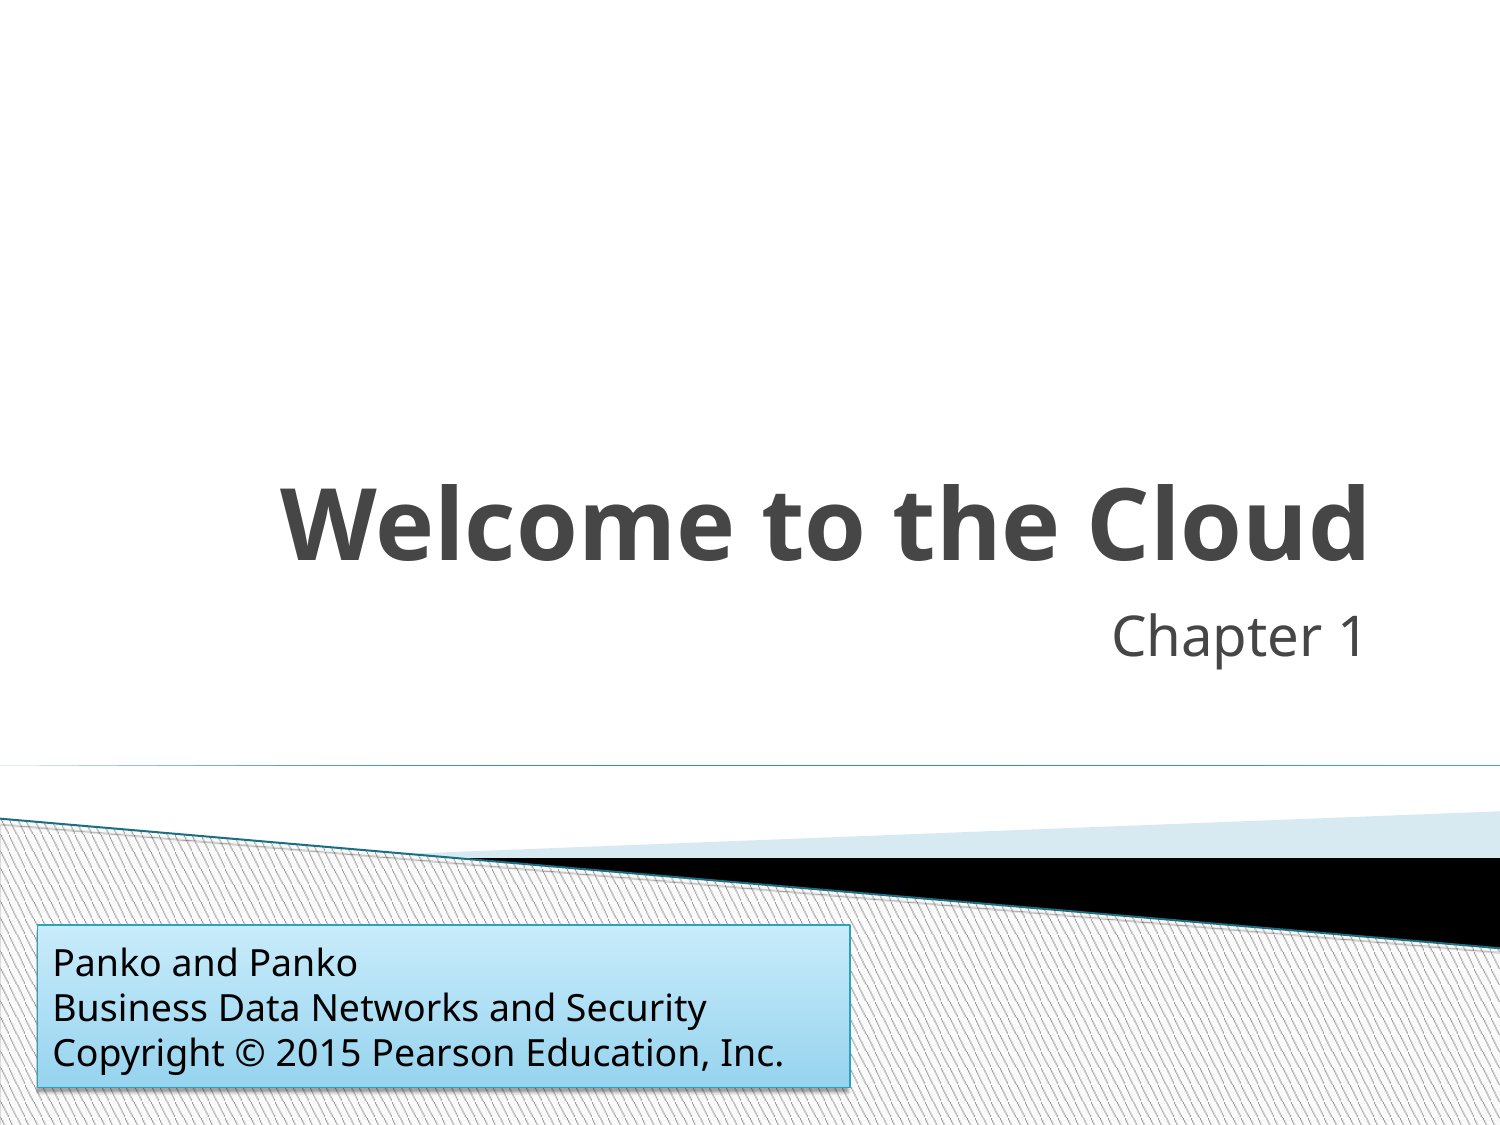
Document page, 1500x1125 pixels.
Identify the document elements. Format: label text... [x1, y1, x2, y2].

text_box Panko and Panko Business Data Networks and Security Copyright © 2015 Pearson Education, Inc. [37, 924, 850, 1088]
title Welcome to the Cloud [112, 287, 1388, 588]
picture [0, 820, 1500, 1125]
subtitle Chapter 1 [112, 592, 1388, 790]
